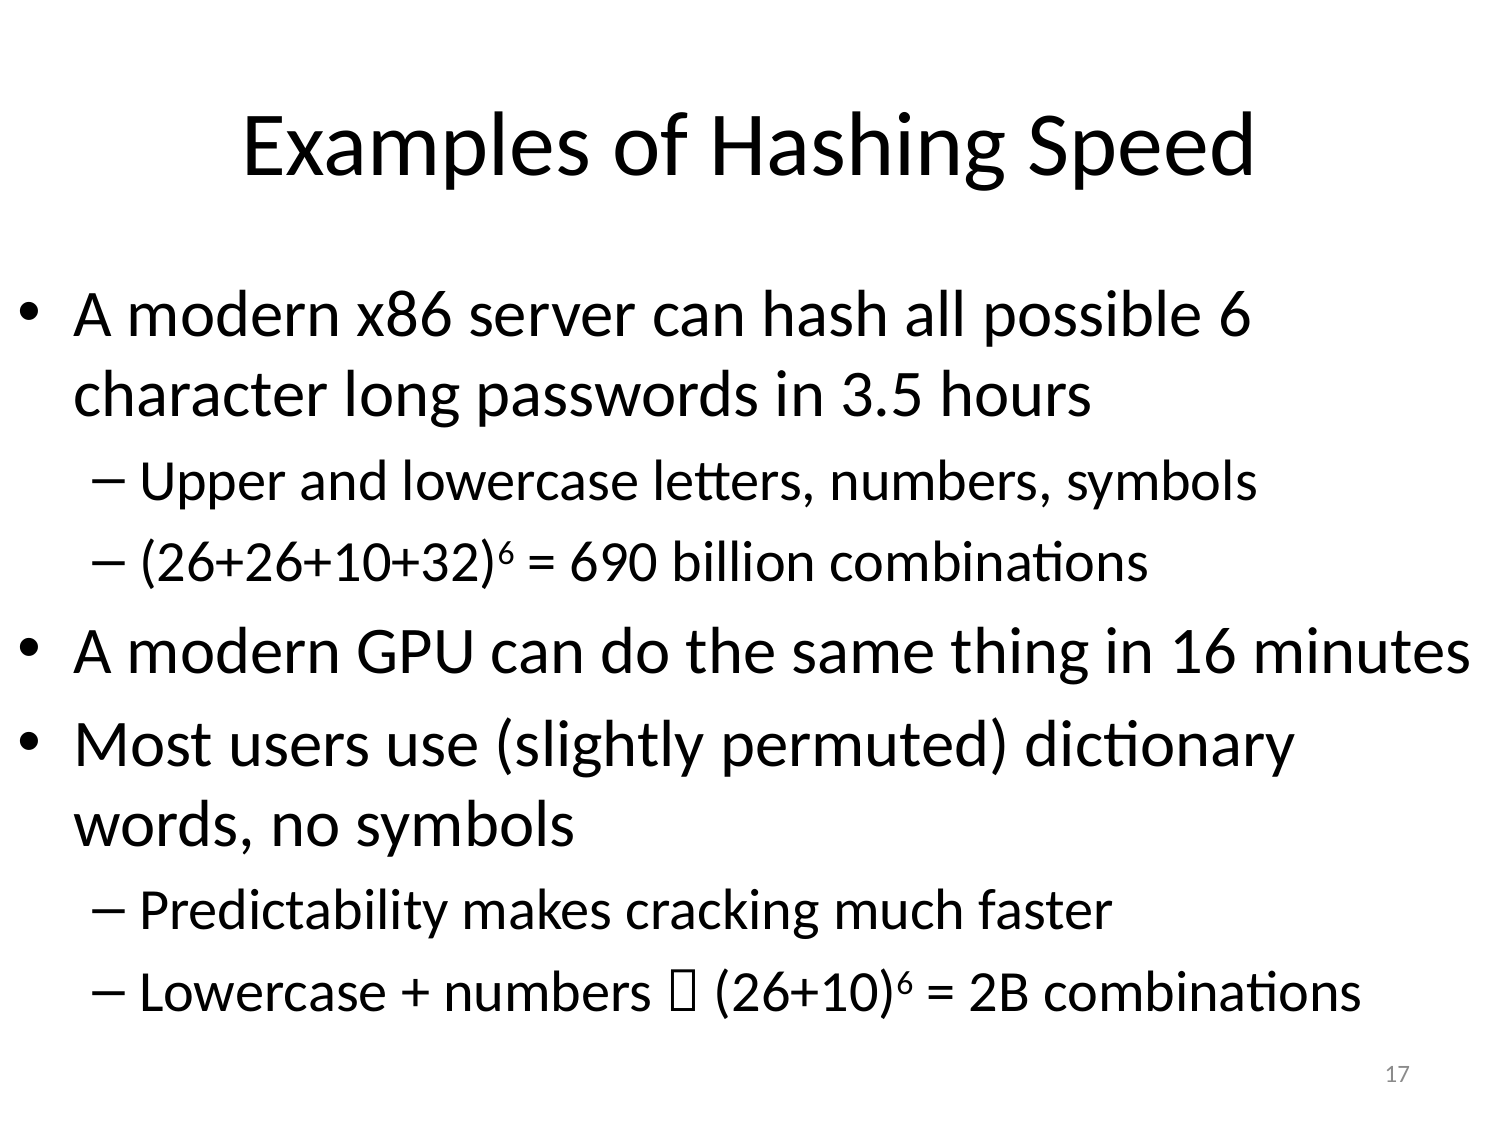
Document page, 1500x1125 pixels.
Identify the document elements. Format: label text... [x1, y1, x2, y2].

list A modern x86 server can hash all possible 6 character long passwords in 3.5 hours Upper and lowercase letters, numbers, symbols (26+26+10+32)6 = 690 billion combinations A modern GPU can do the same thing in 16 minutes Most users use (slightly permuted) dictionary words, no symbols Predictability makes cracking much faster Lowercase + numbers  (26+10)6 = 2B combinations [2, 262, 1500, 1095]
slide_number <number> [1074, 1042, 1425, 1103]
title Examples of Hashing Speed [75, 45, 1425, 233]
